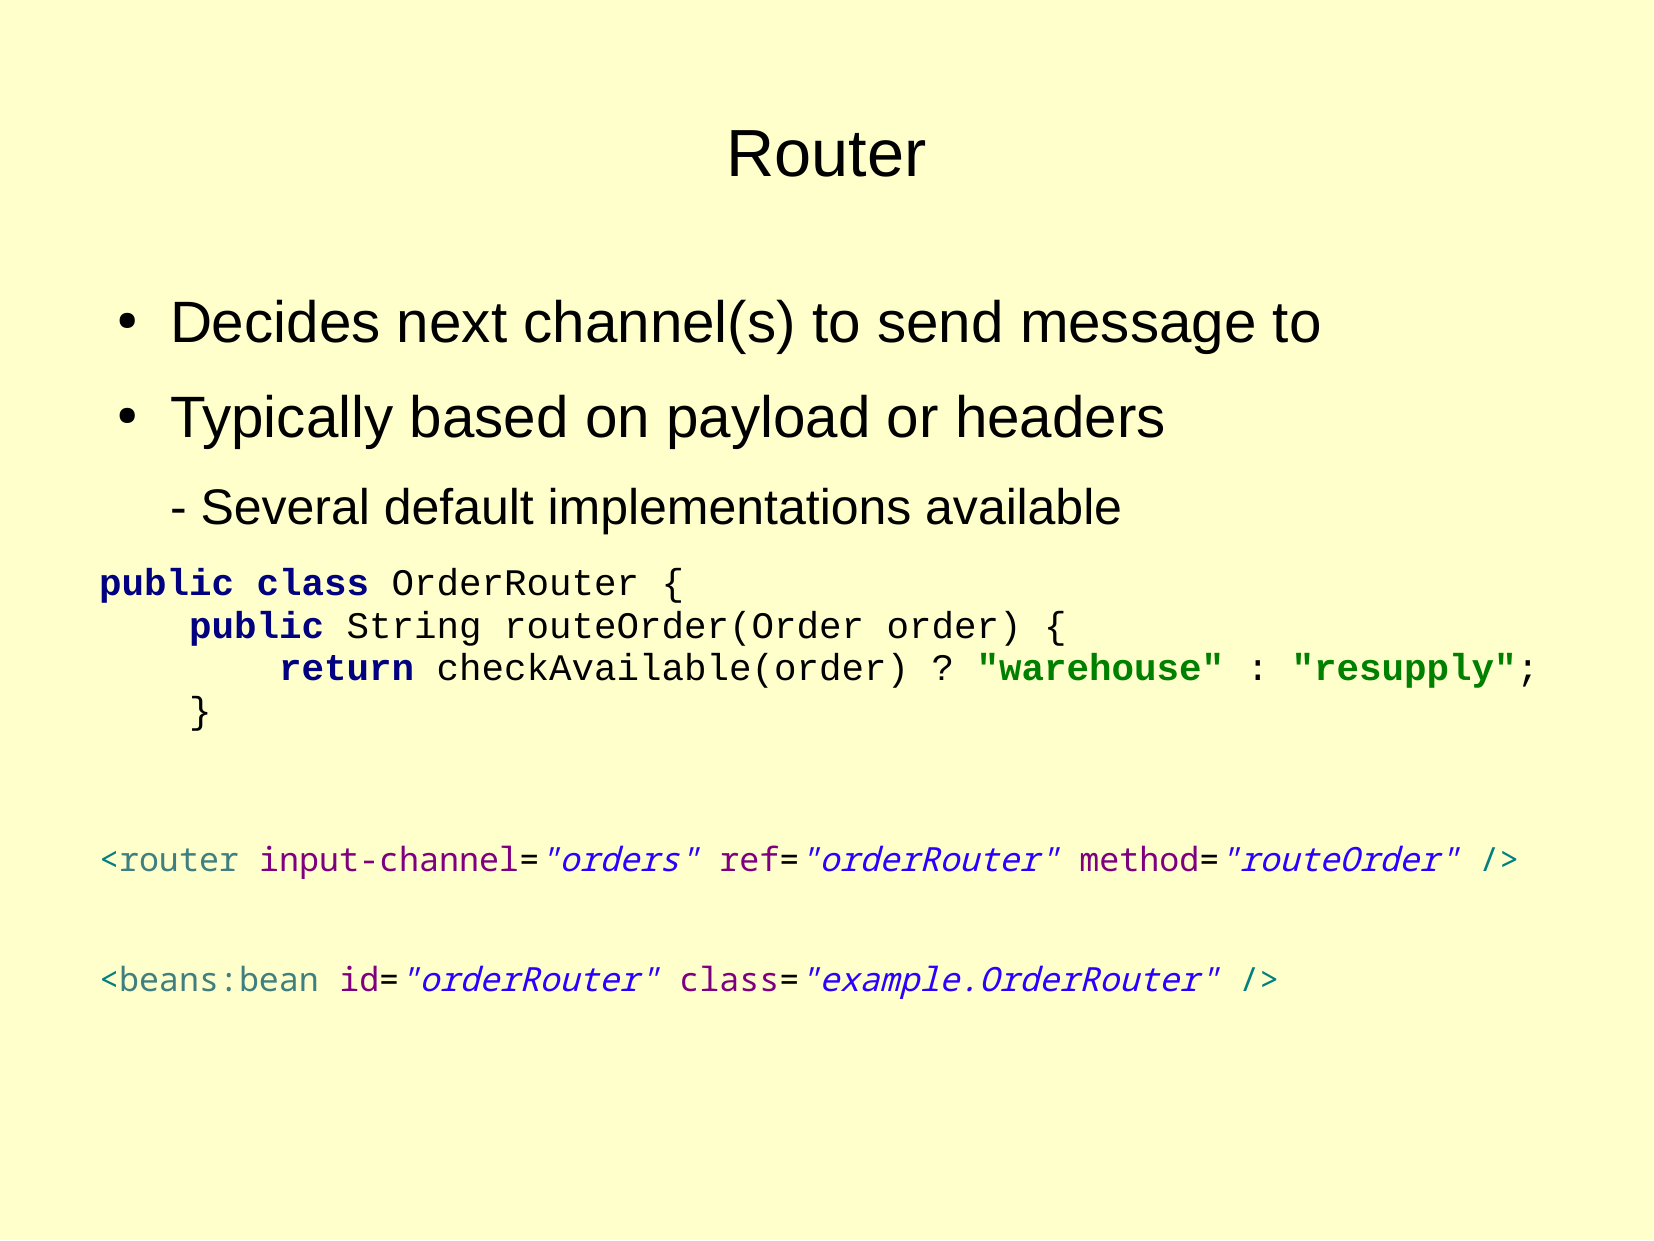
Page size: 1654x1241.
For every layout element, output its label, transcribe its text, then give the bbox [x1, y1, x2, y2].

list Decides next channel(s) to send message to Typically based on payload or headers - Several default implementations available public class OrderRouter { public String routeOrder(Order order) { return checkAvailable(order) ? "warehouse" : "resupply"; } <router input-channel="orders" ref="orderRouter" method="routeOrder" /> <beans:bean id="orderRouter" class="example.OrderRouter" /> [99, 290, 1555, 1109]
title Router [82, 49, 1571, 257]
